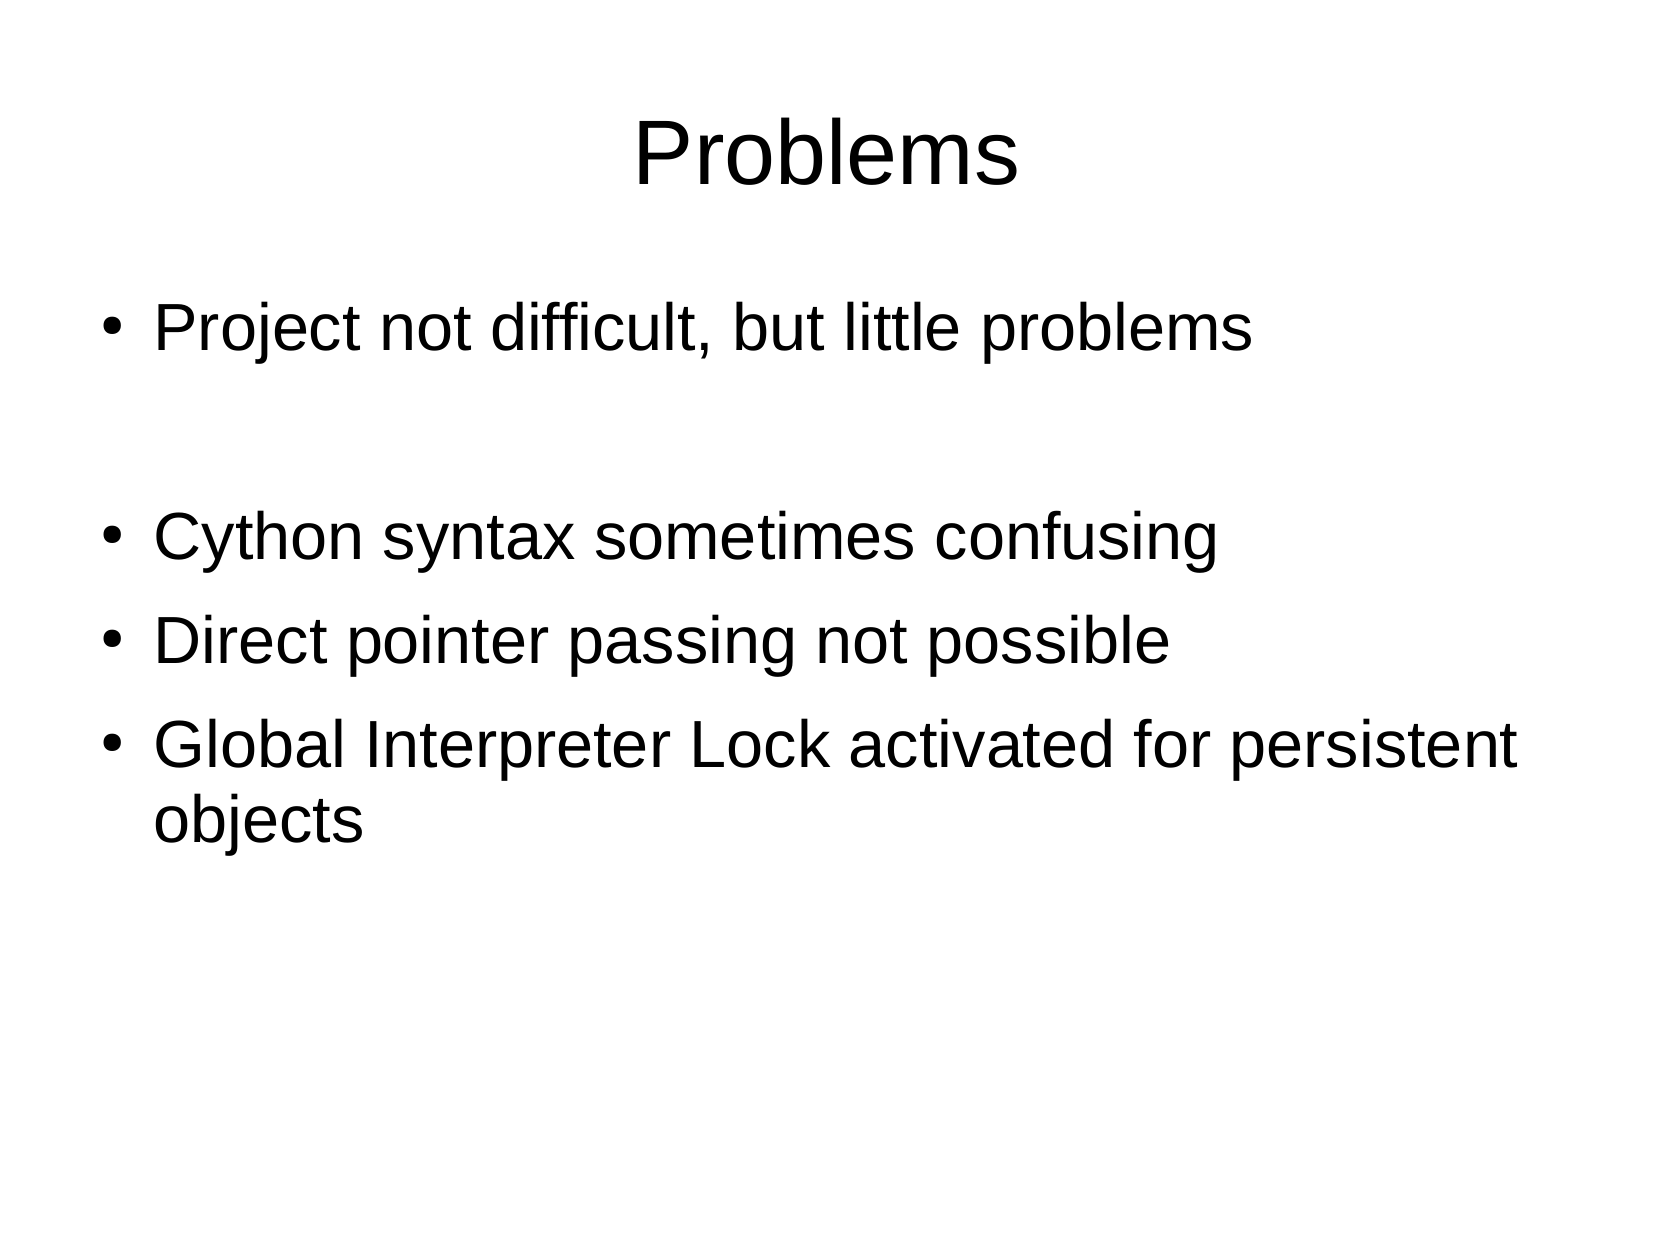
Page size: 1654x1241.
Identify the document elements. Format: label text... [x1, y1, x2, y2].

title Problems [82, 49, 1571, 257]
list Project not difficult, but little problems Cython syntax sometimes confusing Direct pointer passing not possible Global Interpreter Lock activated for persistent objects [82, 290, 1538, 1010]
